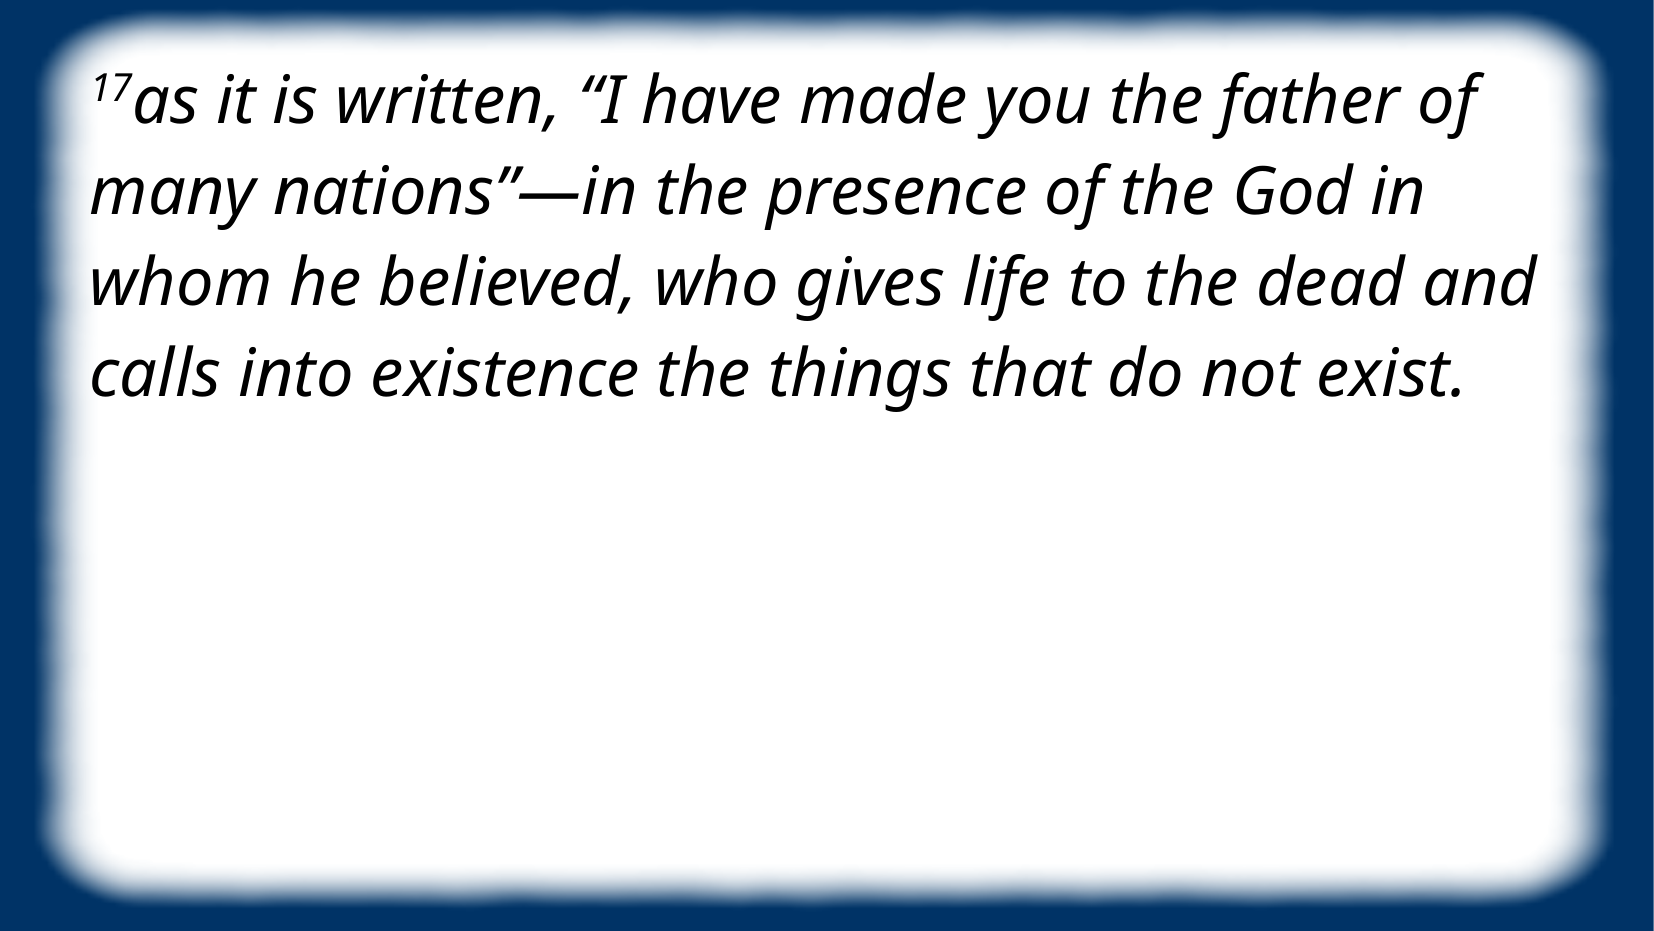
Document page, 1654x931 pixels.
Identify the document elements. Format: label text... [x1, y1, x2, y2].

picture [0, 0, 1654, 931]
text_box 17as it is written, “I have made you the father of many nations”—in the presence of the God in whom he believed, who gives life to the dead and calls into existence the things that do not exist. [75, 45, 1561, 511]
